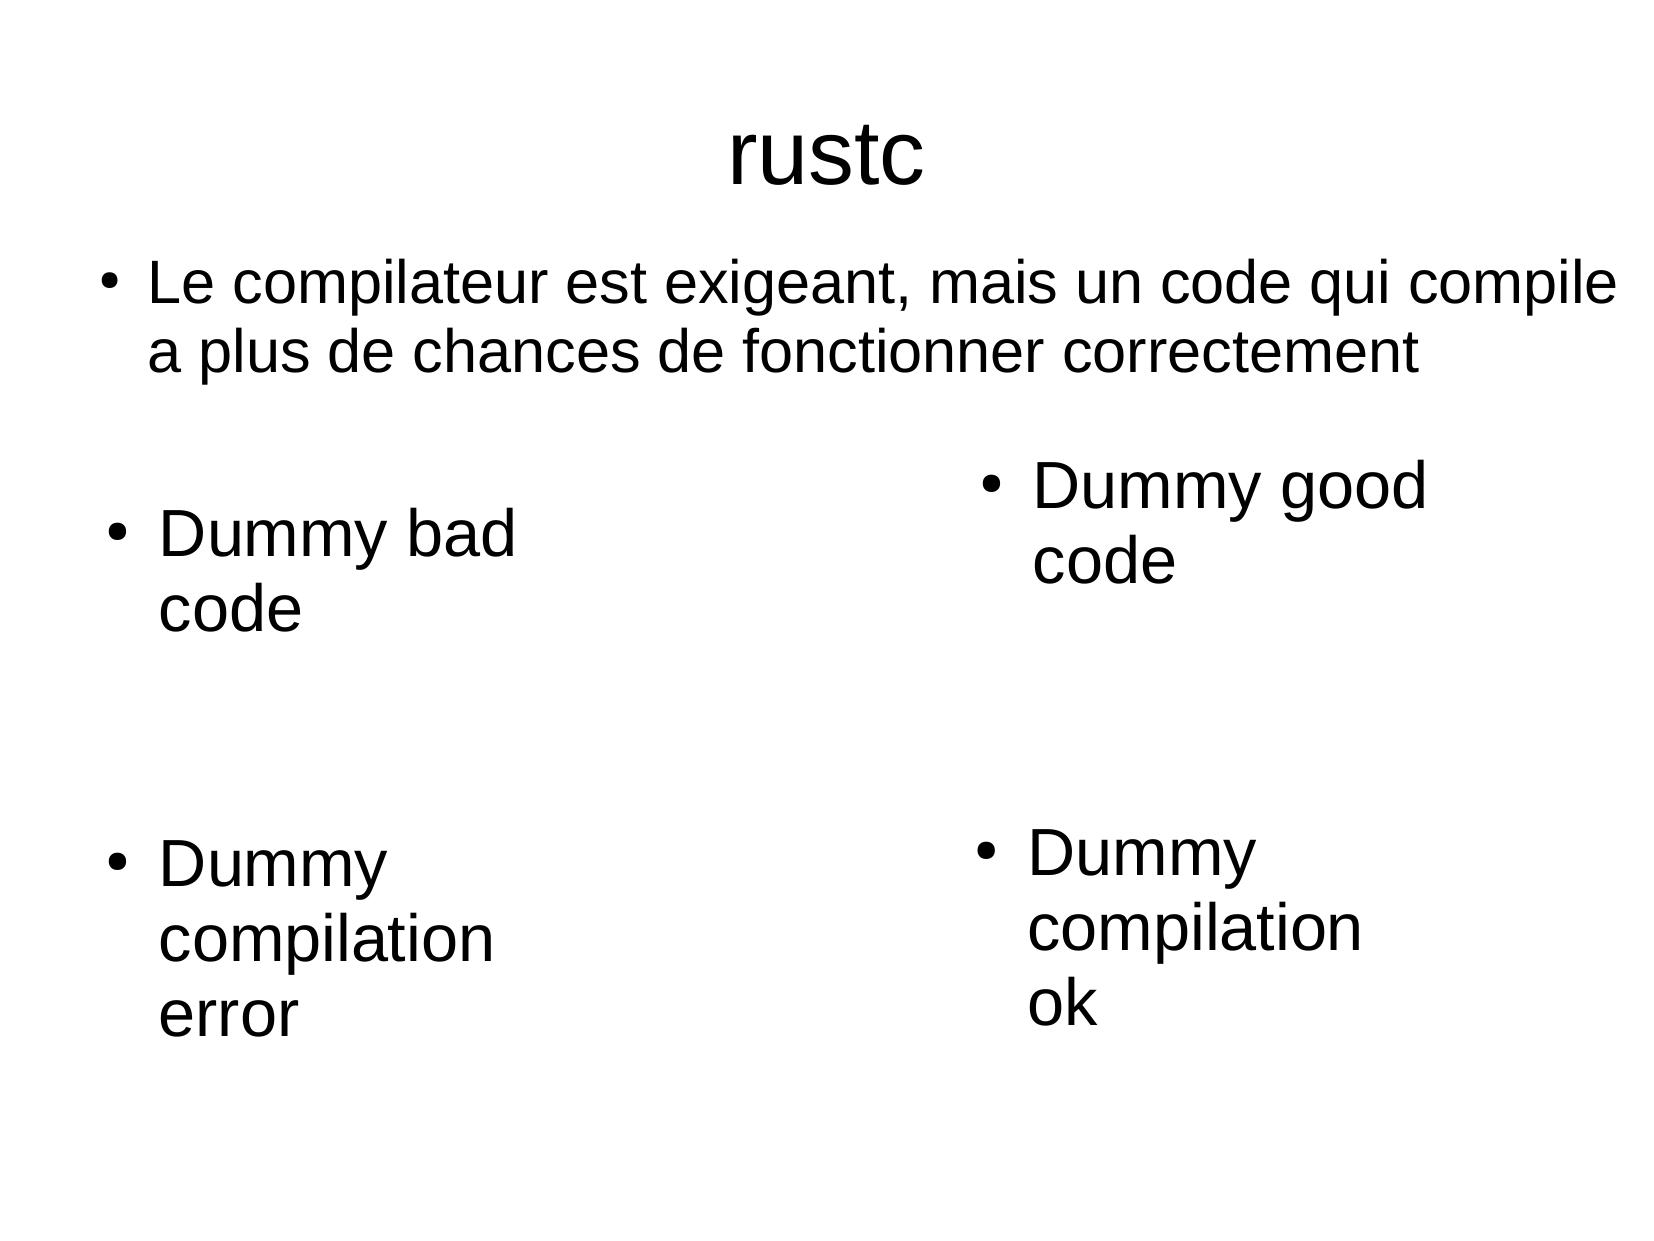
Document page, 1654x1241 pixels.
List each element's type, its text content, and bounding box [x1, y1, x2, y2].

list Dummy compilation error [87, 826, 567, 1170]
list Dummy compilation ok [956, 814, 1436, 1159]
title rustc [82, 49, 1571, 248]
list Dummy good code [961, 448, 1441, 792]
list Le compilateur est exigeant, mais un code qui compile a plus de chances de fonctionner correctement [82, 248, 1630, 454]
list Dummy bad code [87, 496, 567, 826]
